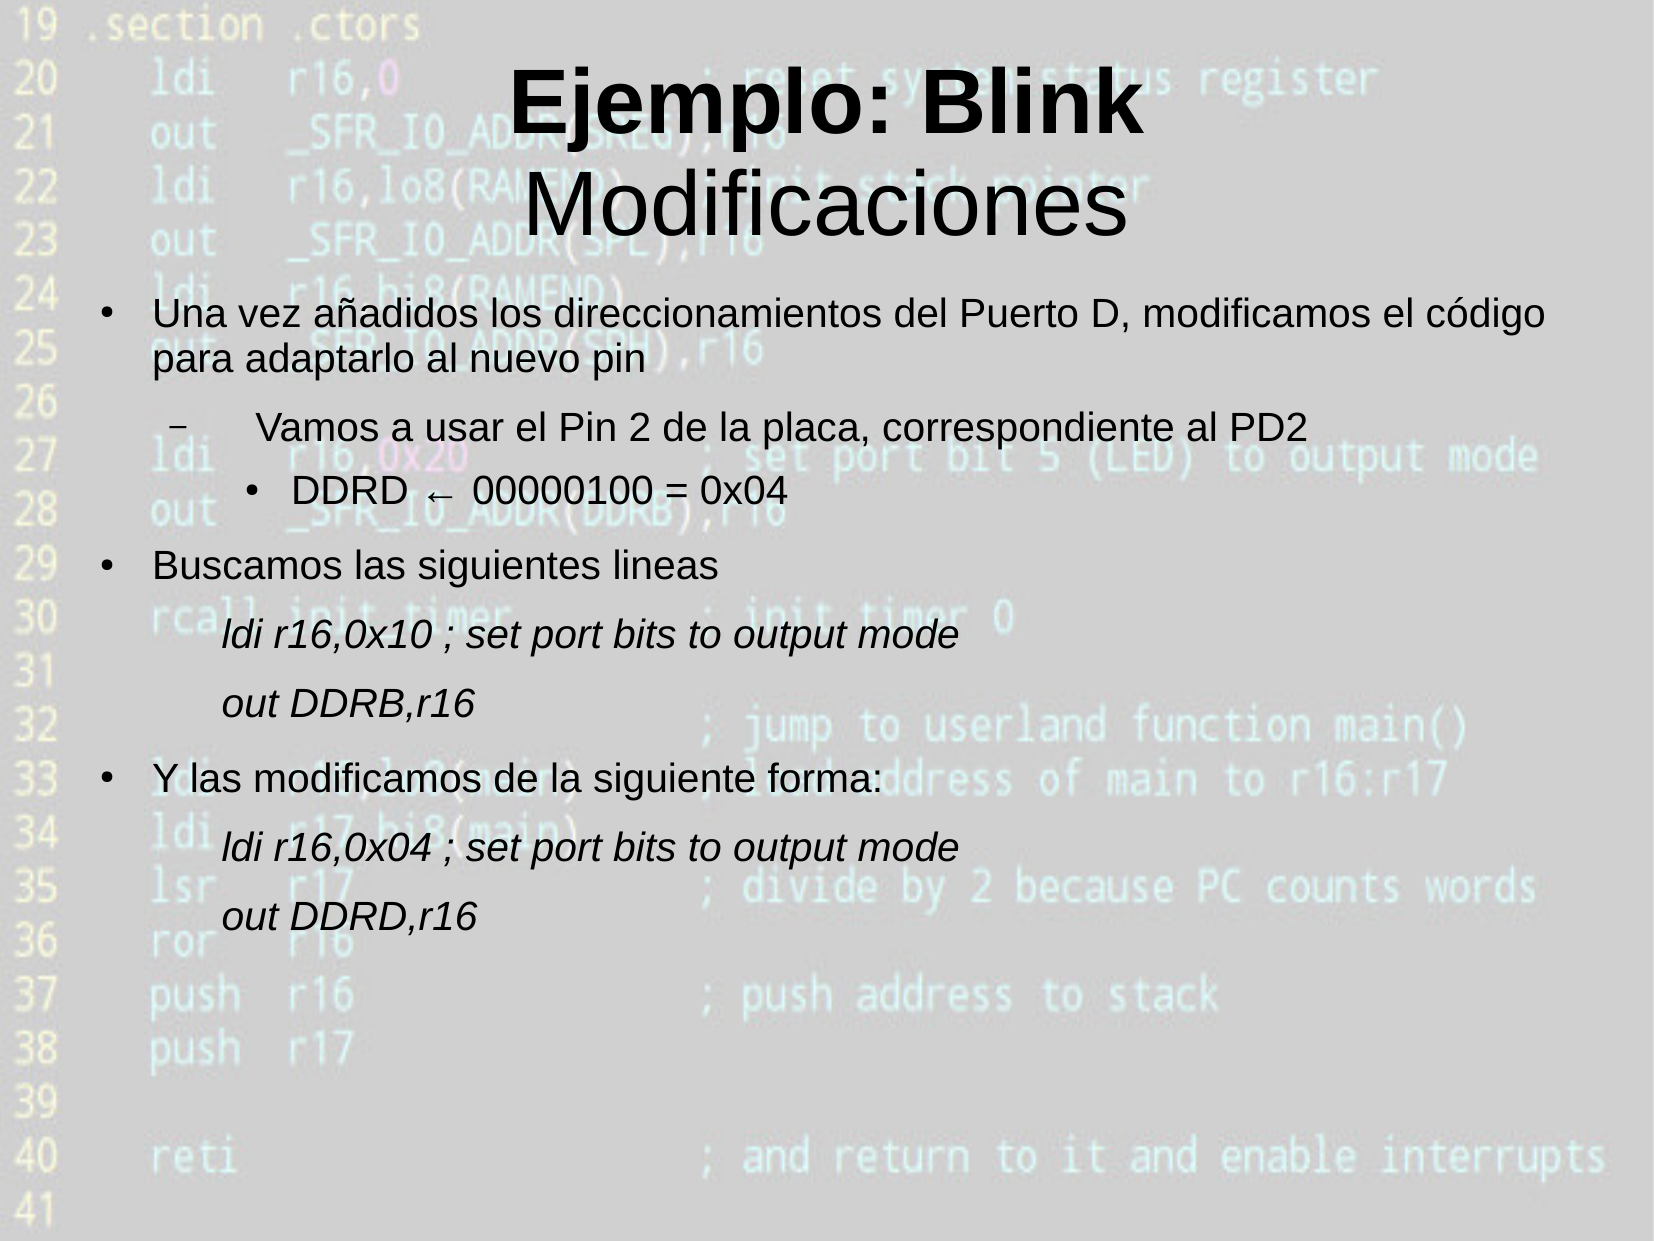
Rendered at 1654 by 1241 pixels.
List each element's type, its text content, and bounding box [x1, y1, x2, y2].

picture [0, 0, 1654, 1241]
list Una vez añadidos los direccionamientos del Puerto D, modificamos el código para adaptarlo al nuevo pin Vamos a usar el Pin 2 de la placa, correspondiente al PD2 DDRD ← 00000100 = 0x04 Buscamos las siguientes lineas ldi r16,0x10 ; set port bits to output mode out DDRB,r16 Y las modificamos de la siguiente forma: ldi r16,0x04 ; set port bits to output mode out DDRD,r16 [82, 290, 1571, 1010]
title Ejemplo: Blink Modificaciones [82, 49, 1571, 257]
